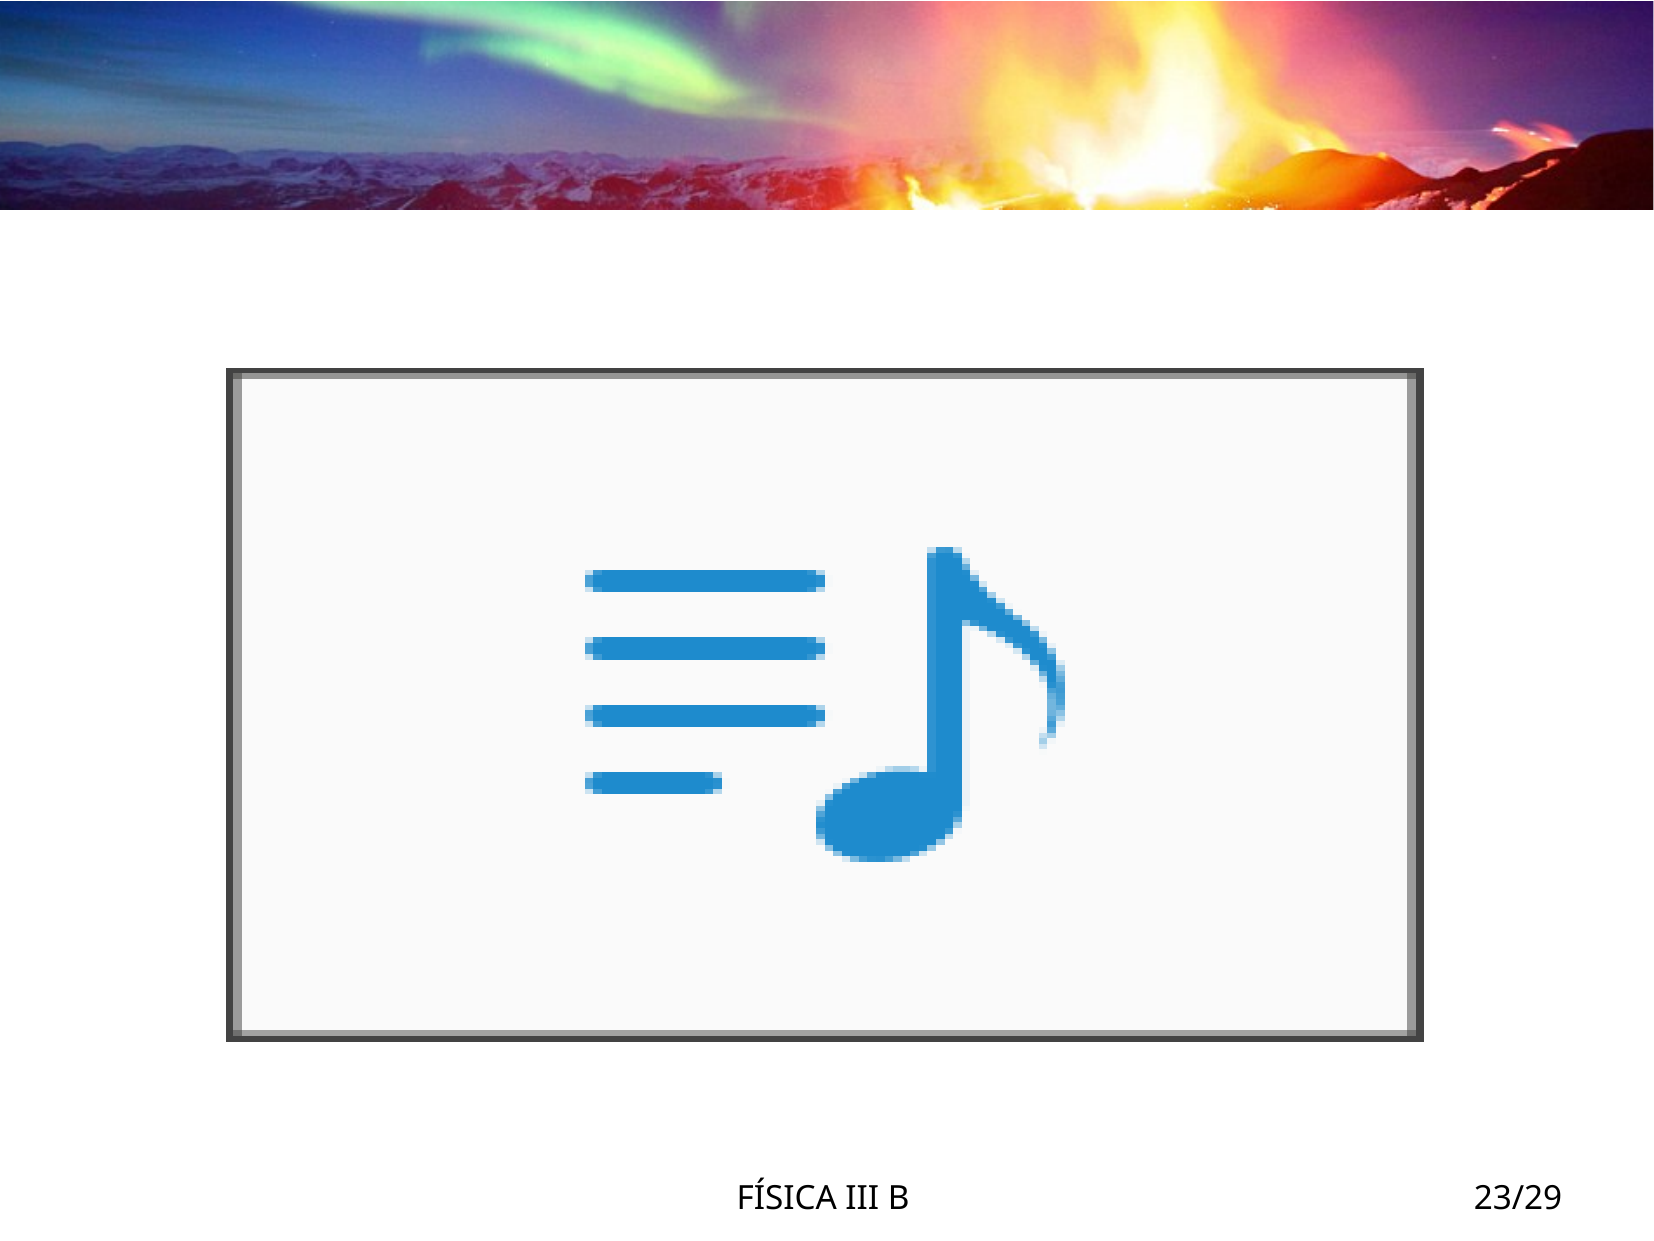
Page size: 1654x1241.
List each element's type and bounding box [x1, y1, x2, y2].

text_box [224, 367, 1425, 1043]
picture [0, 1, 1654, 210]
